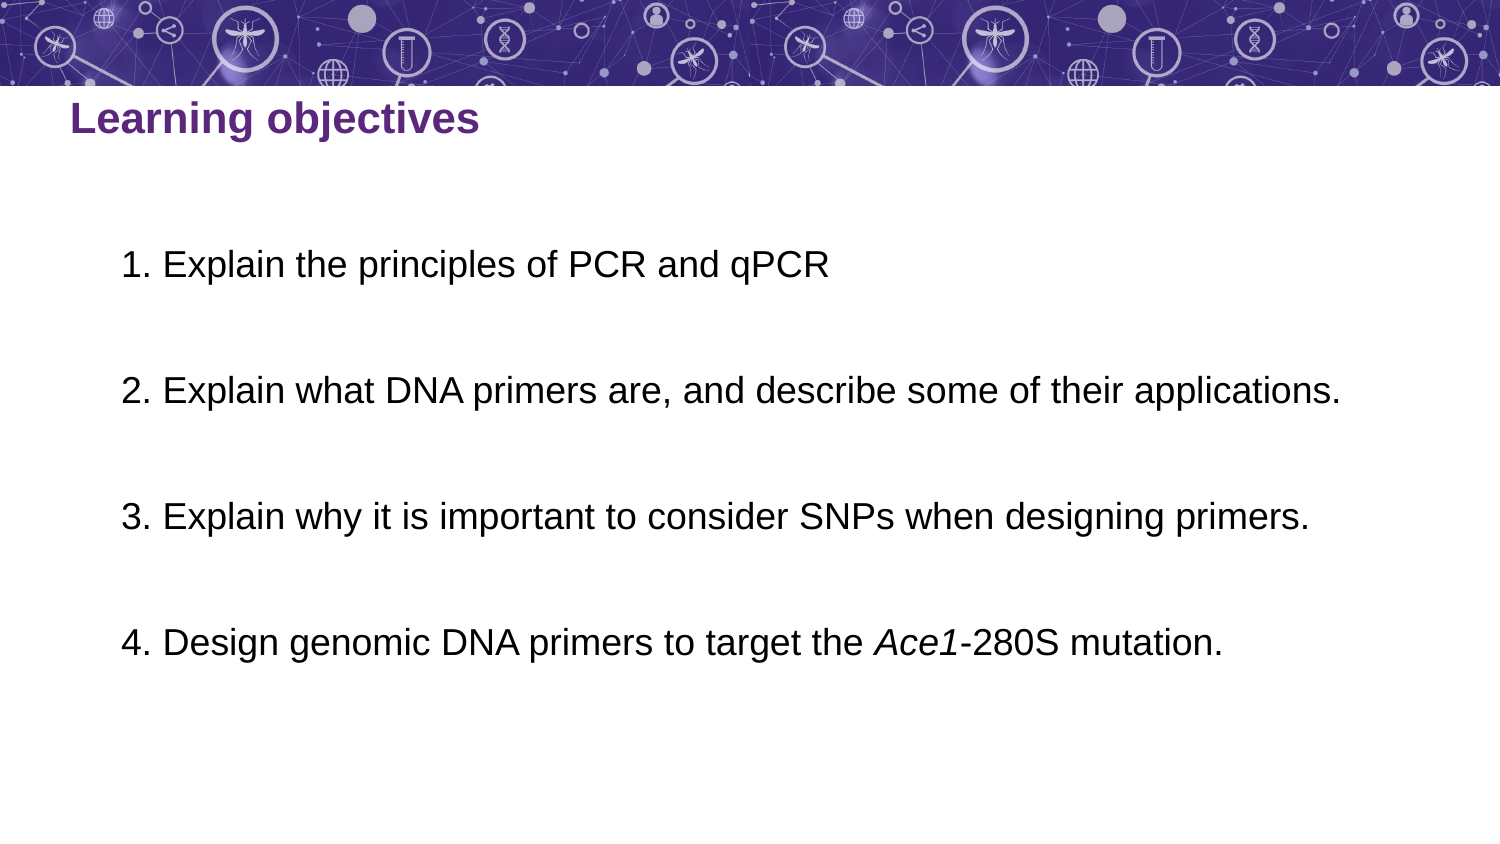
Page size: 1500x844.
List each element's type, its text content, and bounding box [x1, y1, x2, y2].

picture [0, 0, 1500, 86]
title Learning objectives [54, 75, 1118, 151]
text_box 1. Explain the principles of PCR and qPCR 2. Explain what DNA primers are, and describe some of their applications. 3. Explain why it is important to consider SNPs when designing primers. 4. Design genomic DNA primers to target the Ace1-280S mutation. [106, 236, 1406, 713]
